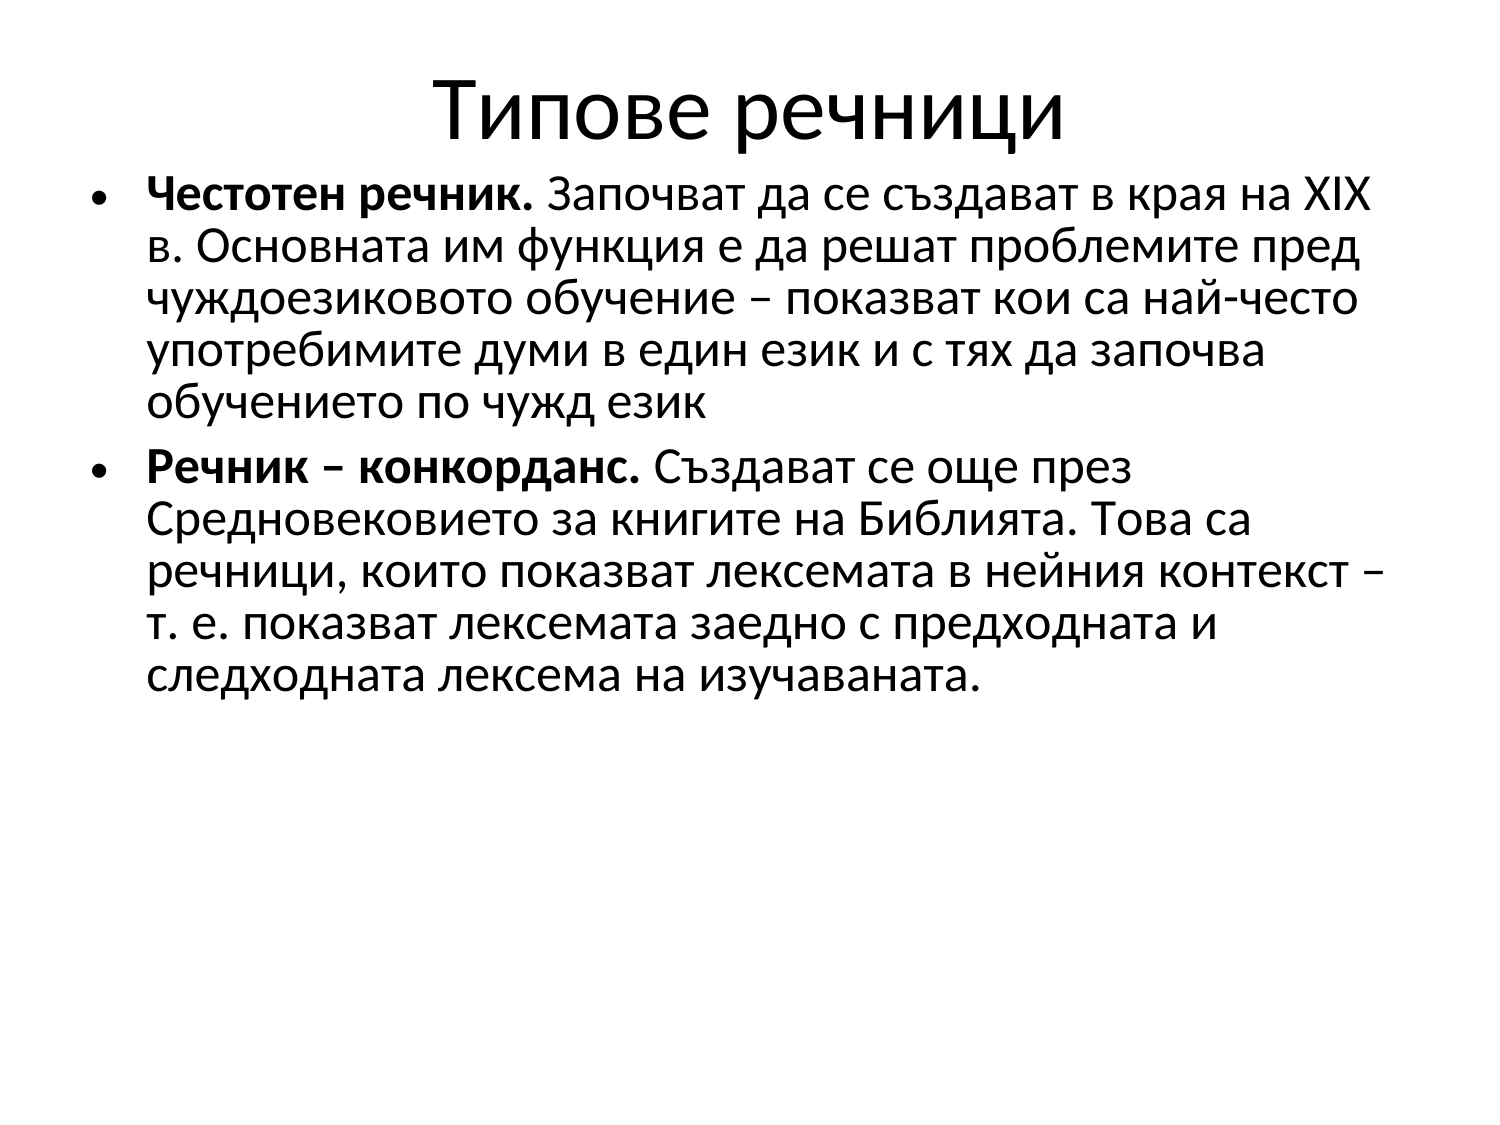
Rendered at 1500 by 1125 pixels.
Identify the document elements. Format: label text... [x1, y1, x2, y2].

title Типове речници [75, 45, 1426, 164]
list Честотен речник. Започват да се създават в края на ХІХ в. Основната им функция е да решат проблемите пред чуждоезиковото обучение – показват кои са най-често употребимите думи в един език и с тях да започва обучението по чужд език Речник – конкорданс. Създават се още през Средновековието за книгите на Библията. Това са речници, които показват лексемата в нейния контекст – т. е. показват лексемата заедно с предходната и следходната лексема на изучаваната. [75, 164, 1426, 1125]
